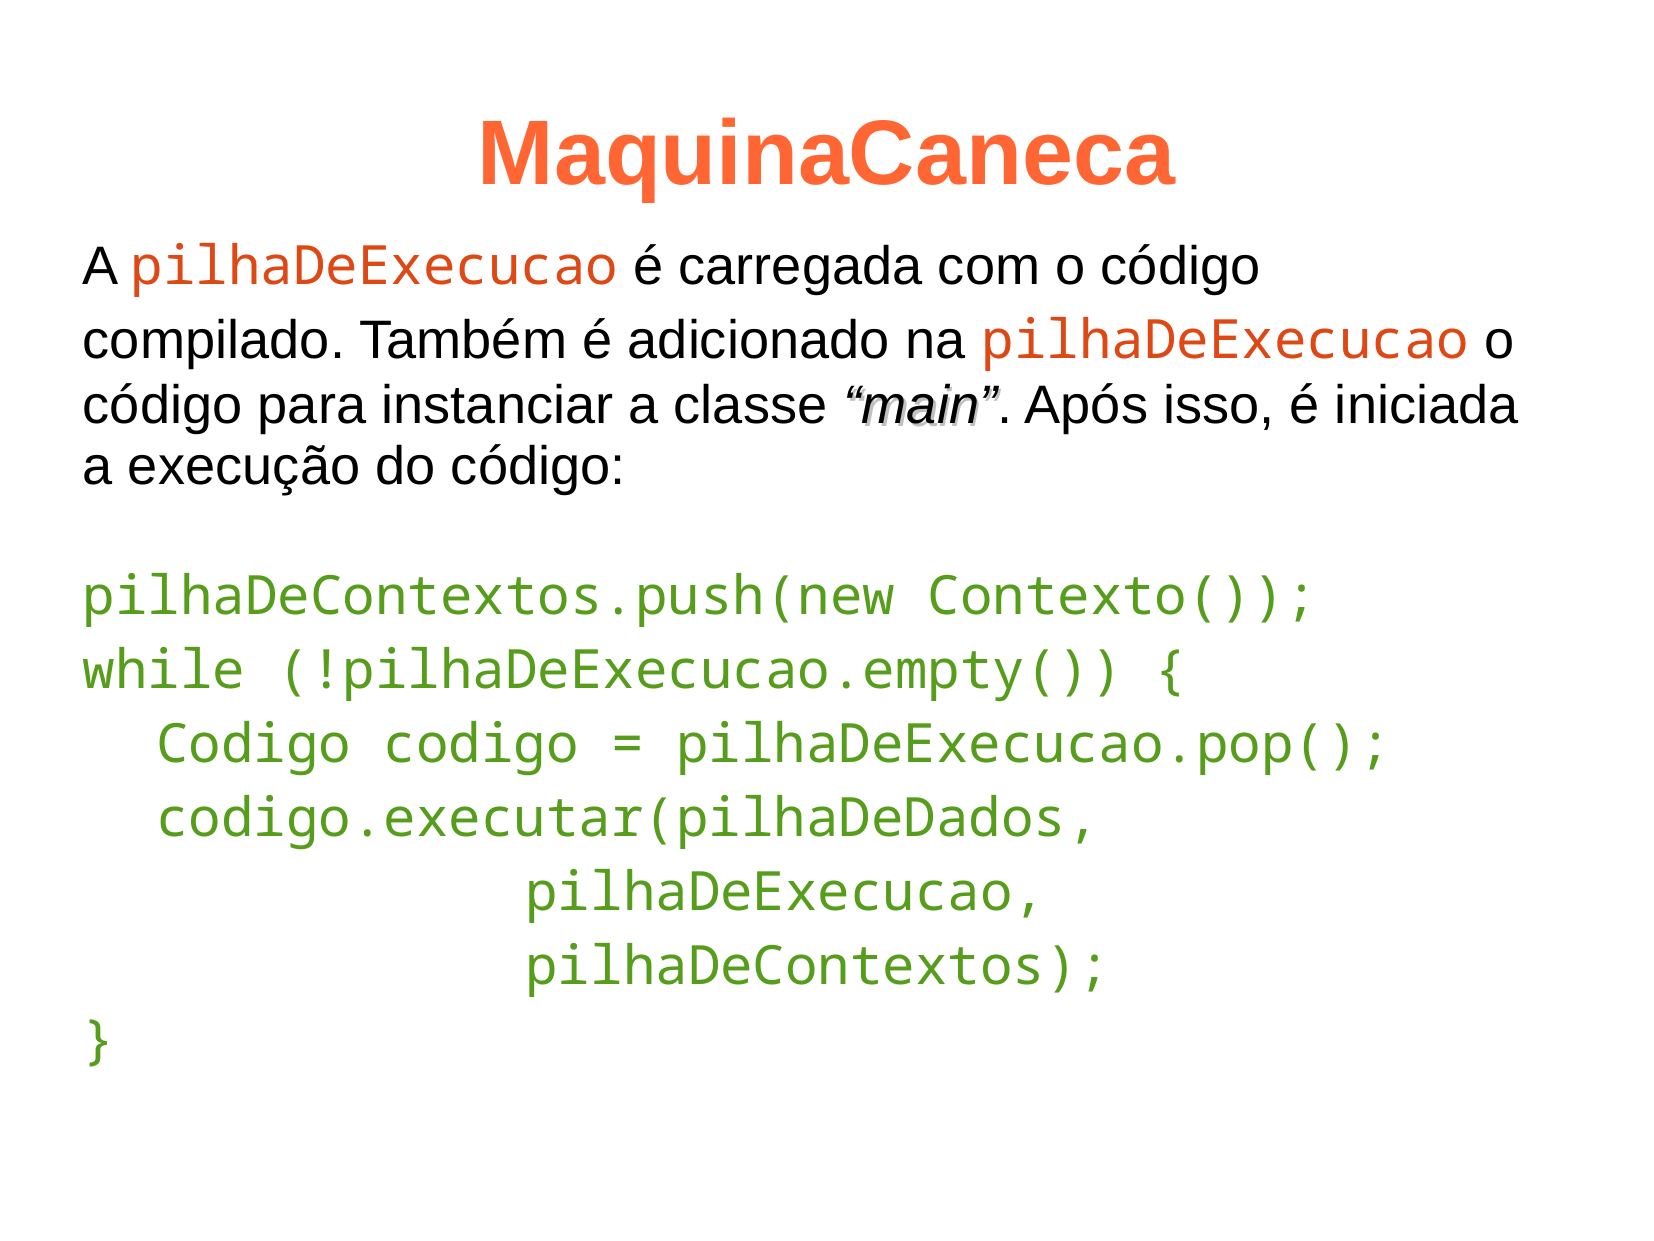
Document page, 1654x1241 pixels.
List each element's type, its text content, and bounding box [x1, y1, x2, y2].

title MaquinaCaneca [82, 49, 1571, 257]
subtitle A pilhaDeExecucao é carregada com o código compilado. Também é adicionado na pilhaDeExecucao o código para instanciar a classe “main”. Após isso, é iniciada a execução do código: pilhaDeContextos.push(new Contexto()); while (!pilhaDeExecucao.empty()) { Codigo codigo = pilhaDeExecucao.pop(); codigo.executar(pilhaDeDados, pilhaDeExecucao, pilhaDeContextos); } [82, 273, 1538, 1028]
